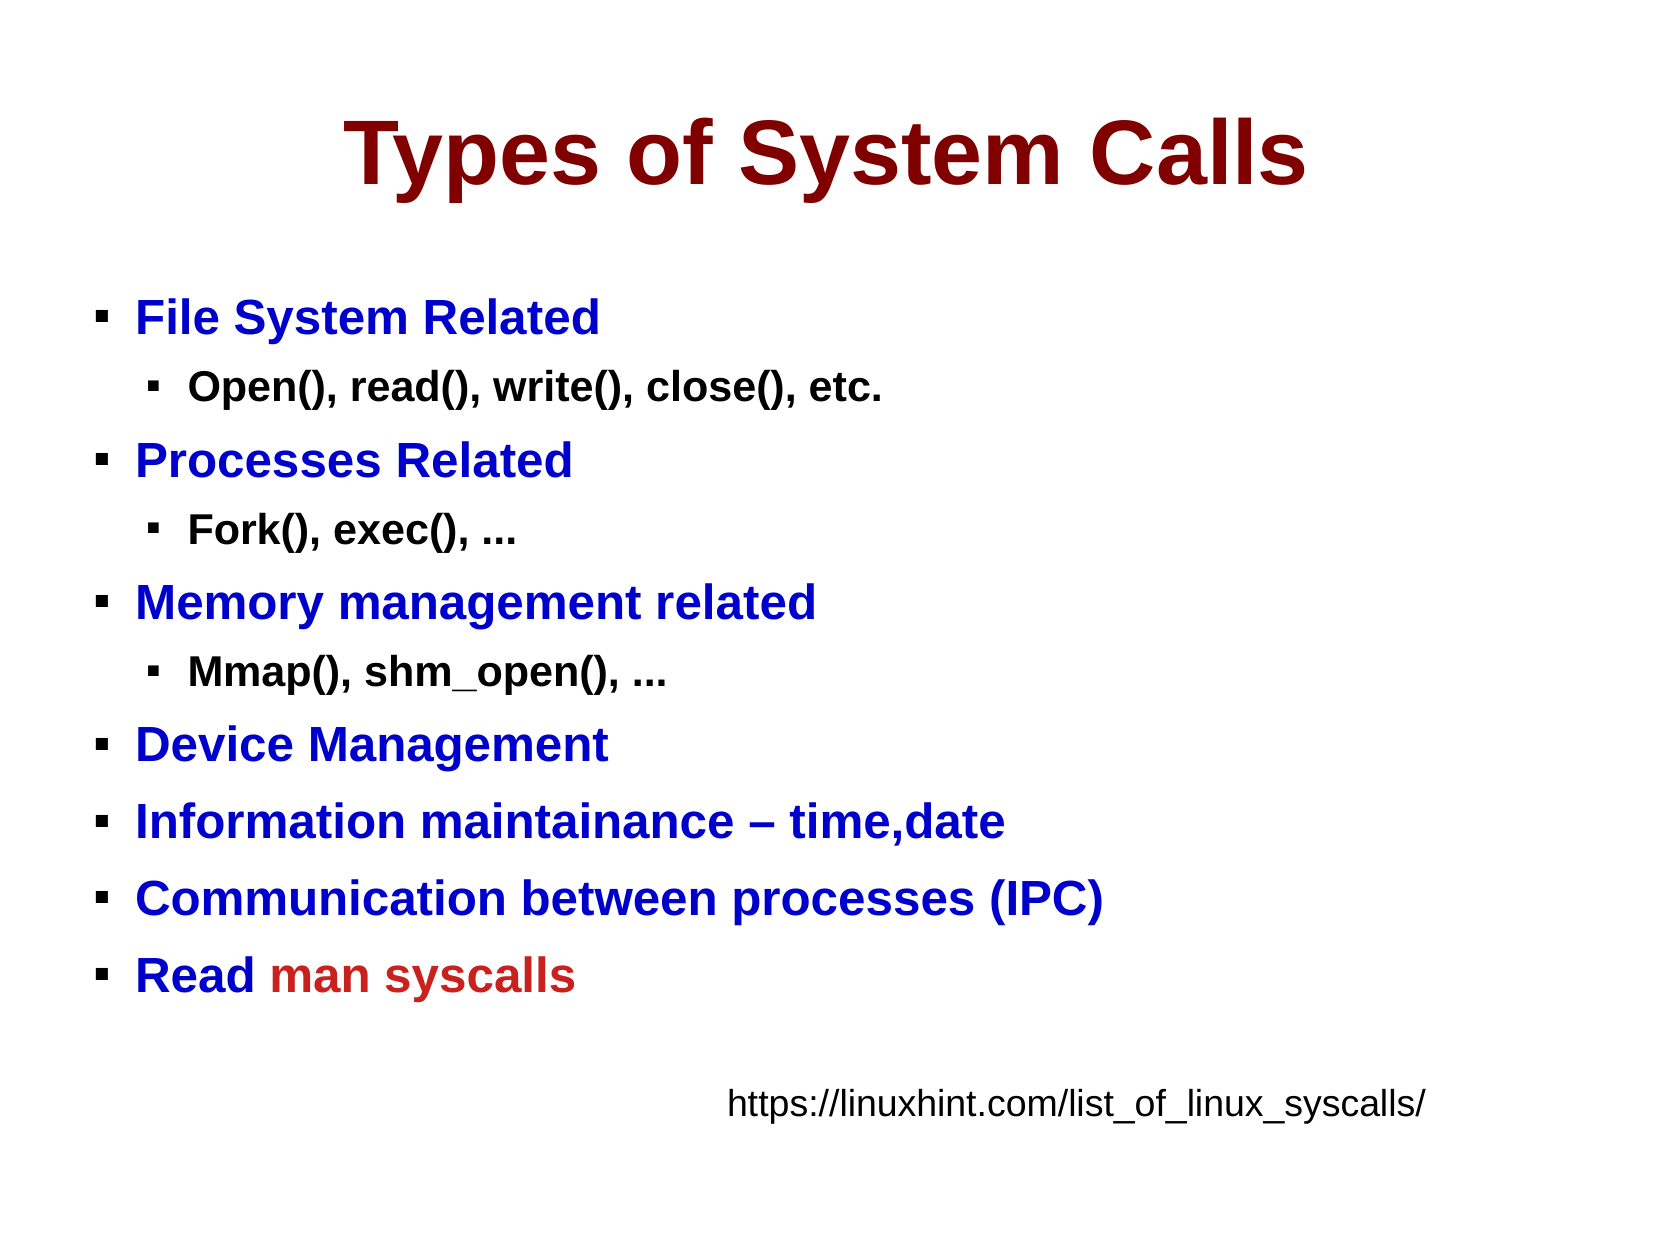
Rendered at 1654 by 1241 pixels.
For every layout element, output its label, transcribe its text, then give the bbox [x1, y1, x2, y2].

list File System Related Open(), read(), write(), close(), etc. Processes Related Fork(), exec(), ... Memory management related Mmap(), shm_open(), ... Device Management Information maintainance – time,date Communication between processes (IPC) Read man syscalls [82, 290, 1571, 1010]
text_box https://linuxhint.com/list_of_linux_syscalls/ [712, 1074, 1441, 1132]
title Types of System Calls [82, 49, 1571, 257]
